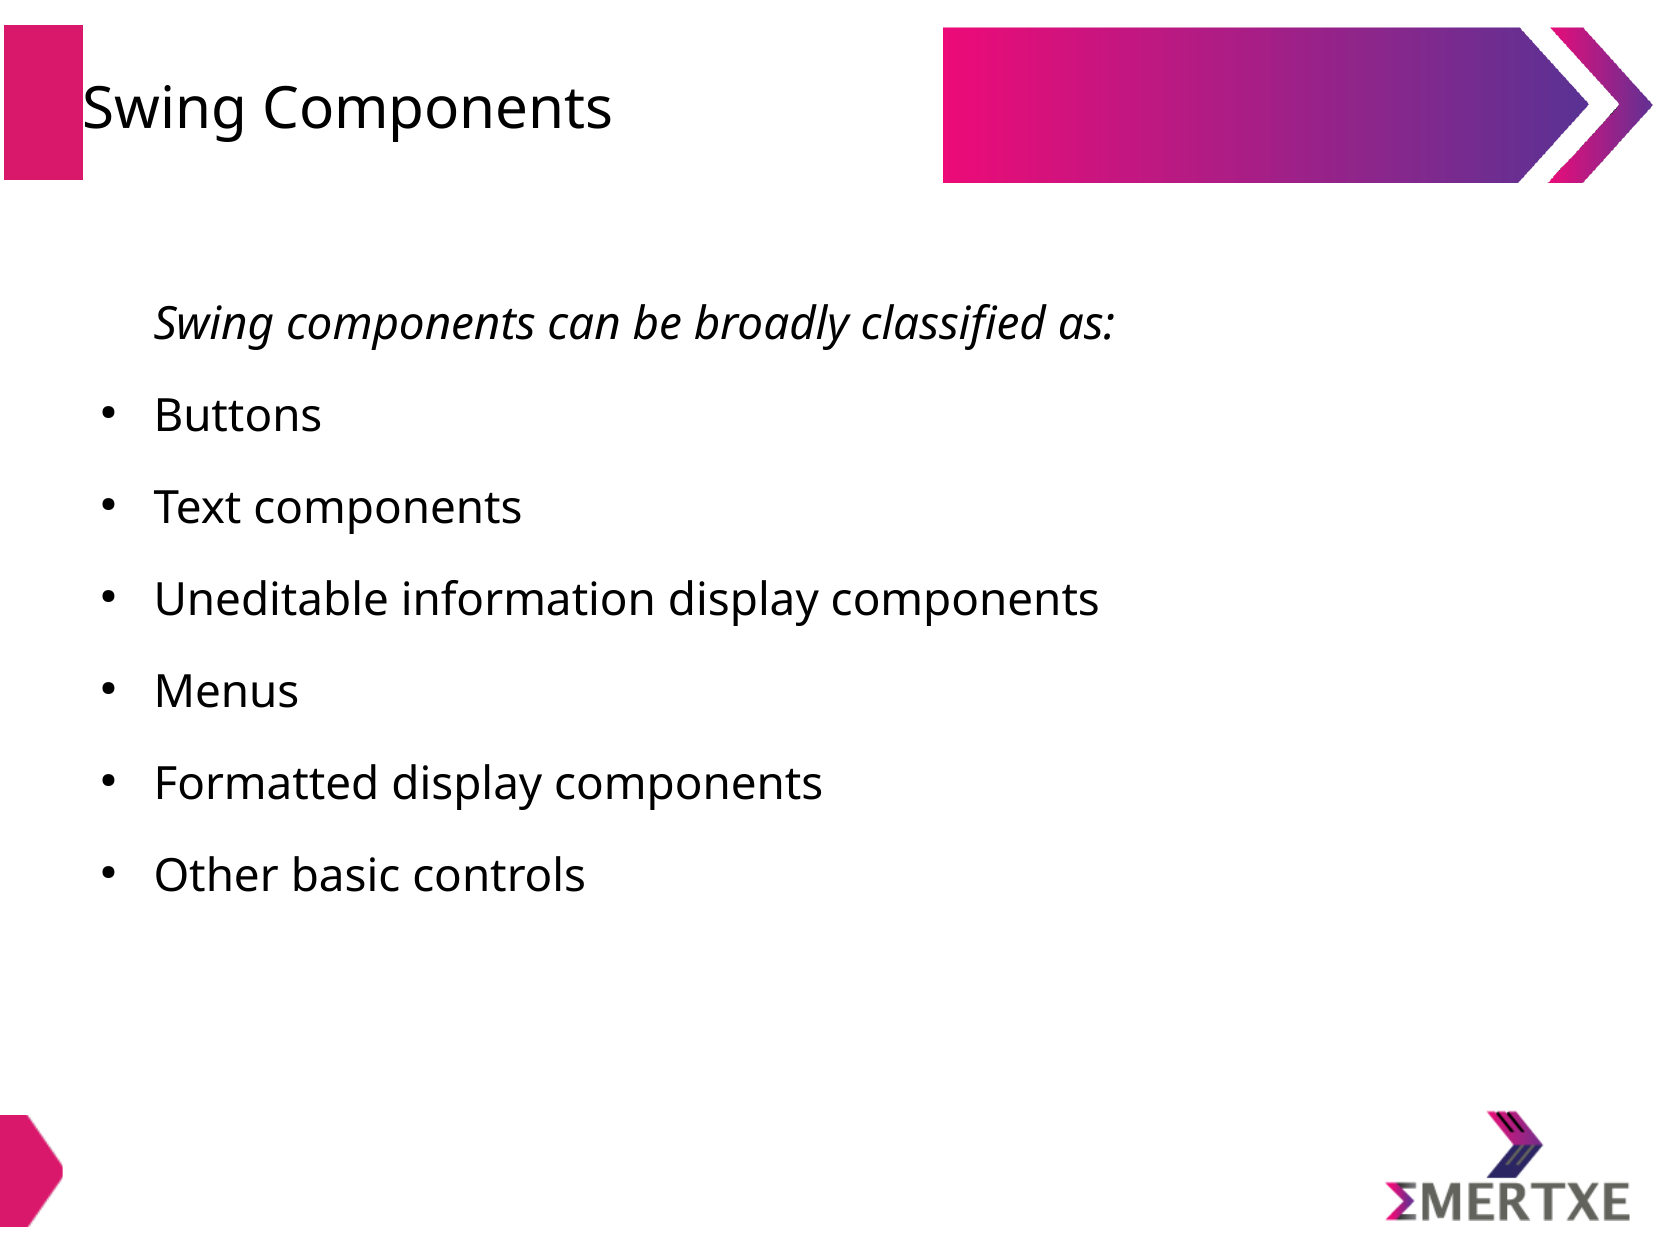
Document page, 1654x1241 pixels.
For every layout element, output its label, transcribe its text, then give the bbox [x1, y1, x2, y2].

list Swing components can be broadly classified as: Buttons Text components Uneditable information display components Menus Formatted display components Other basic controls [82, 290, 1571, 1010]
title Swing Components [82, 2, 1571, 210]
picture [1571, 27, 1653, 183]
picture [1385, 1107, 1631, 1221]
